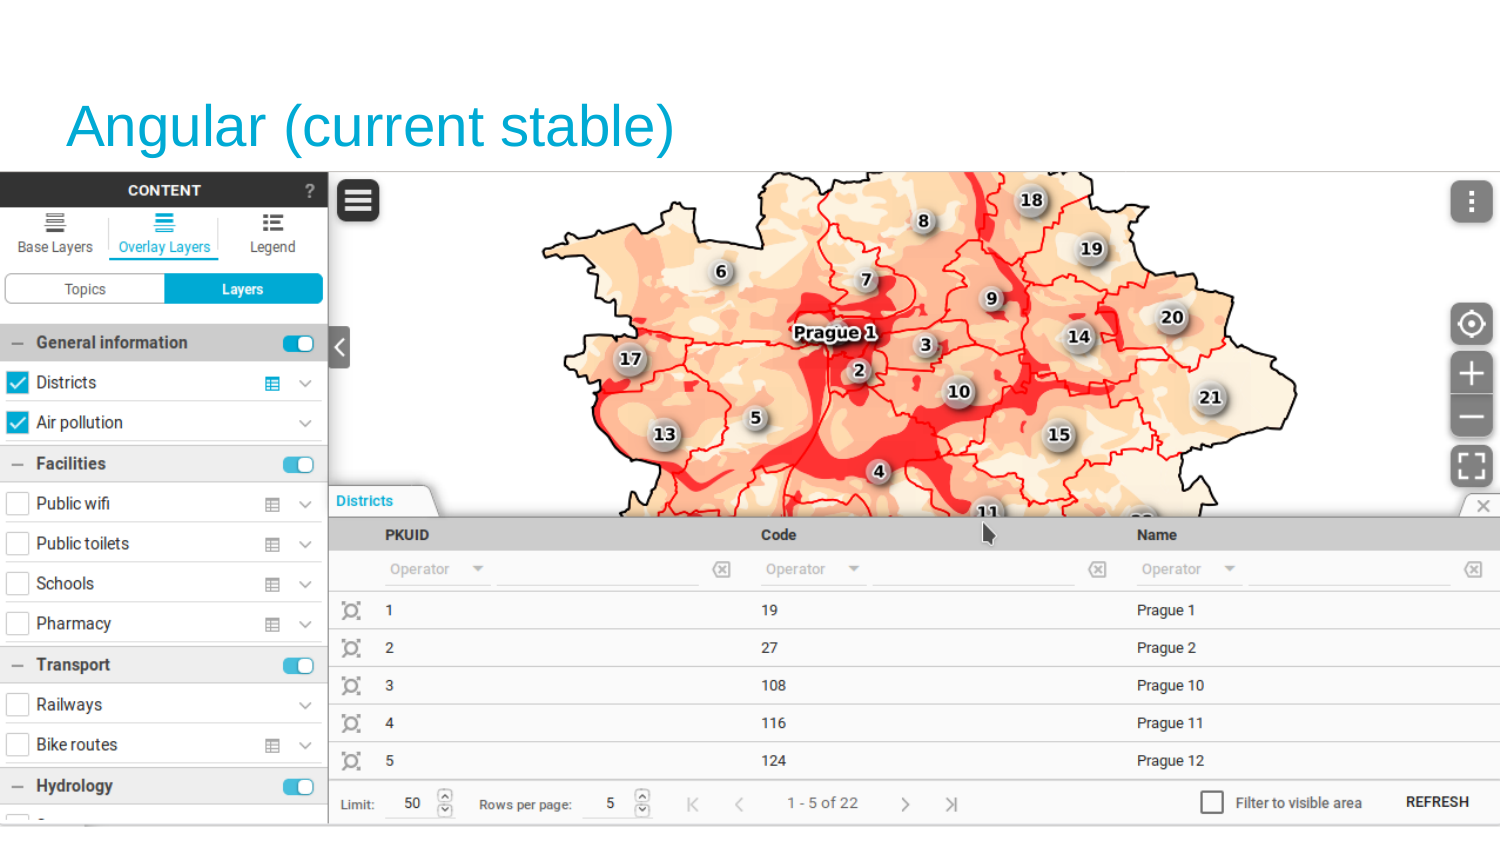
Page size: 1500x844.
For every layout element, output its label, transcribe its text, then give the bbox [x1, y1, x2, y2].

title Angular (current stable) [51, 72, 1449, 167]
picture [0, 171, 1500, 827]
